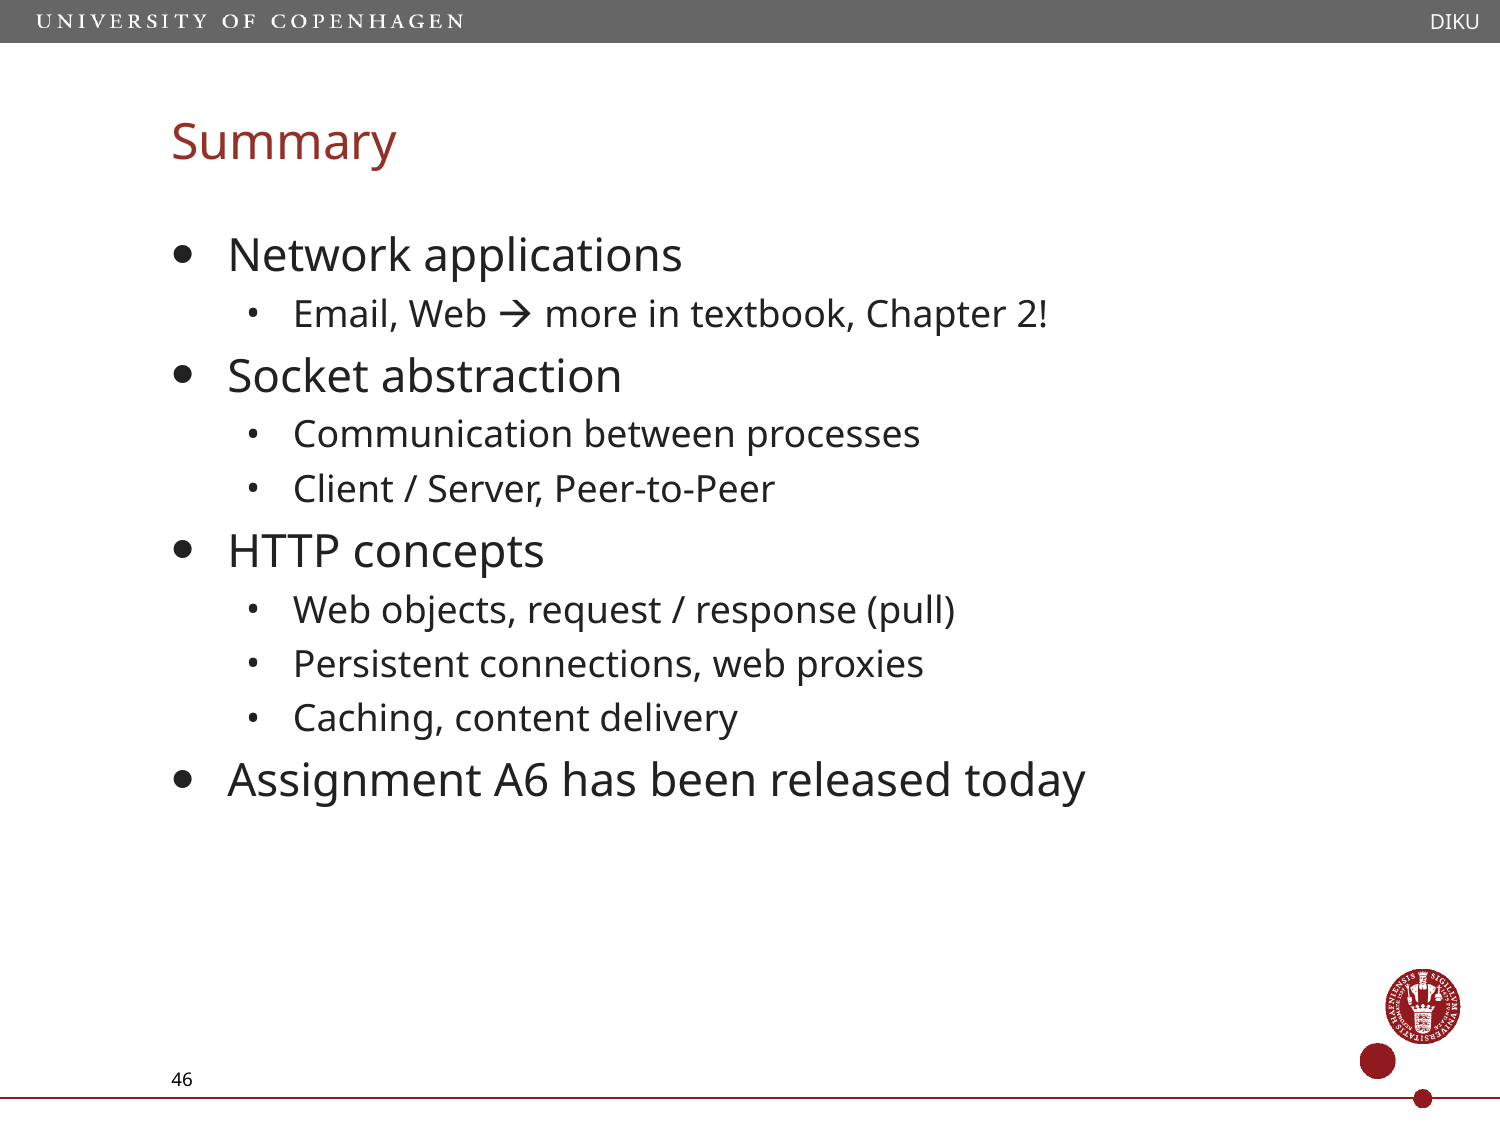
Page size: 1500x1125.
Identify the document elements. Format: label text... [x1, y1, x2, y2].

text_box DIKU [469, 0, 1495, 43]
list Network applications Email, Web  more in textbook, Chapter 2! Socket abstraction Communication between processes Client / Server, Peer-to-Peer HTTP concepts Web objects, request / response (pull) Persistent connections, web proxies Caching, content delivery Assignment A6 has been released today [171, 225, 1329, 900]
text_box <number> [171, 1067, 522, 1092]
title Summary [171, 75, 1329, 171]
picture [0, 910, 1500, 1122]
